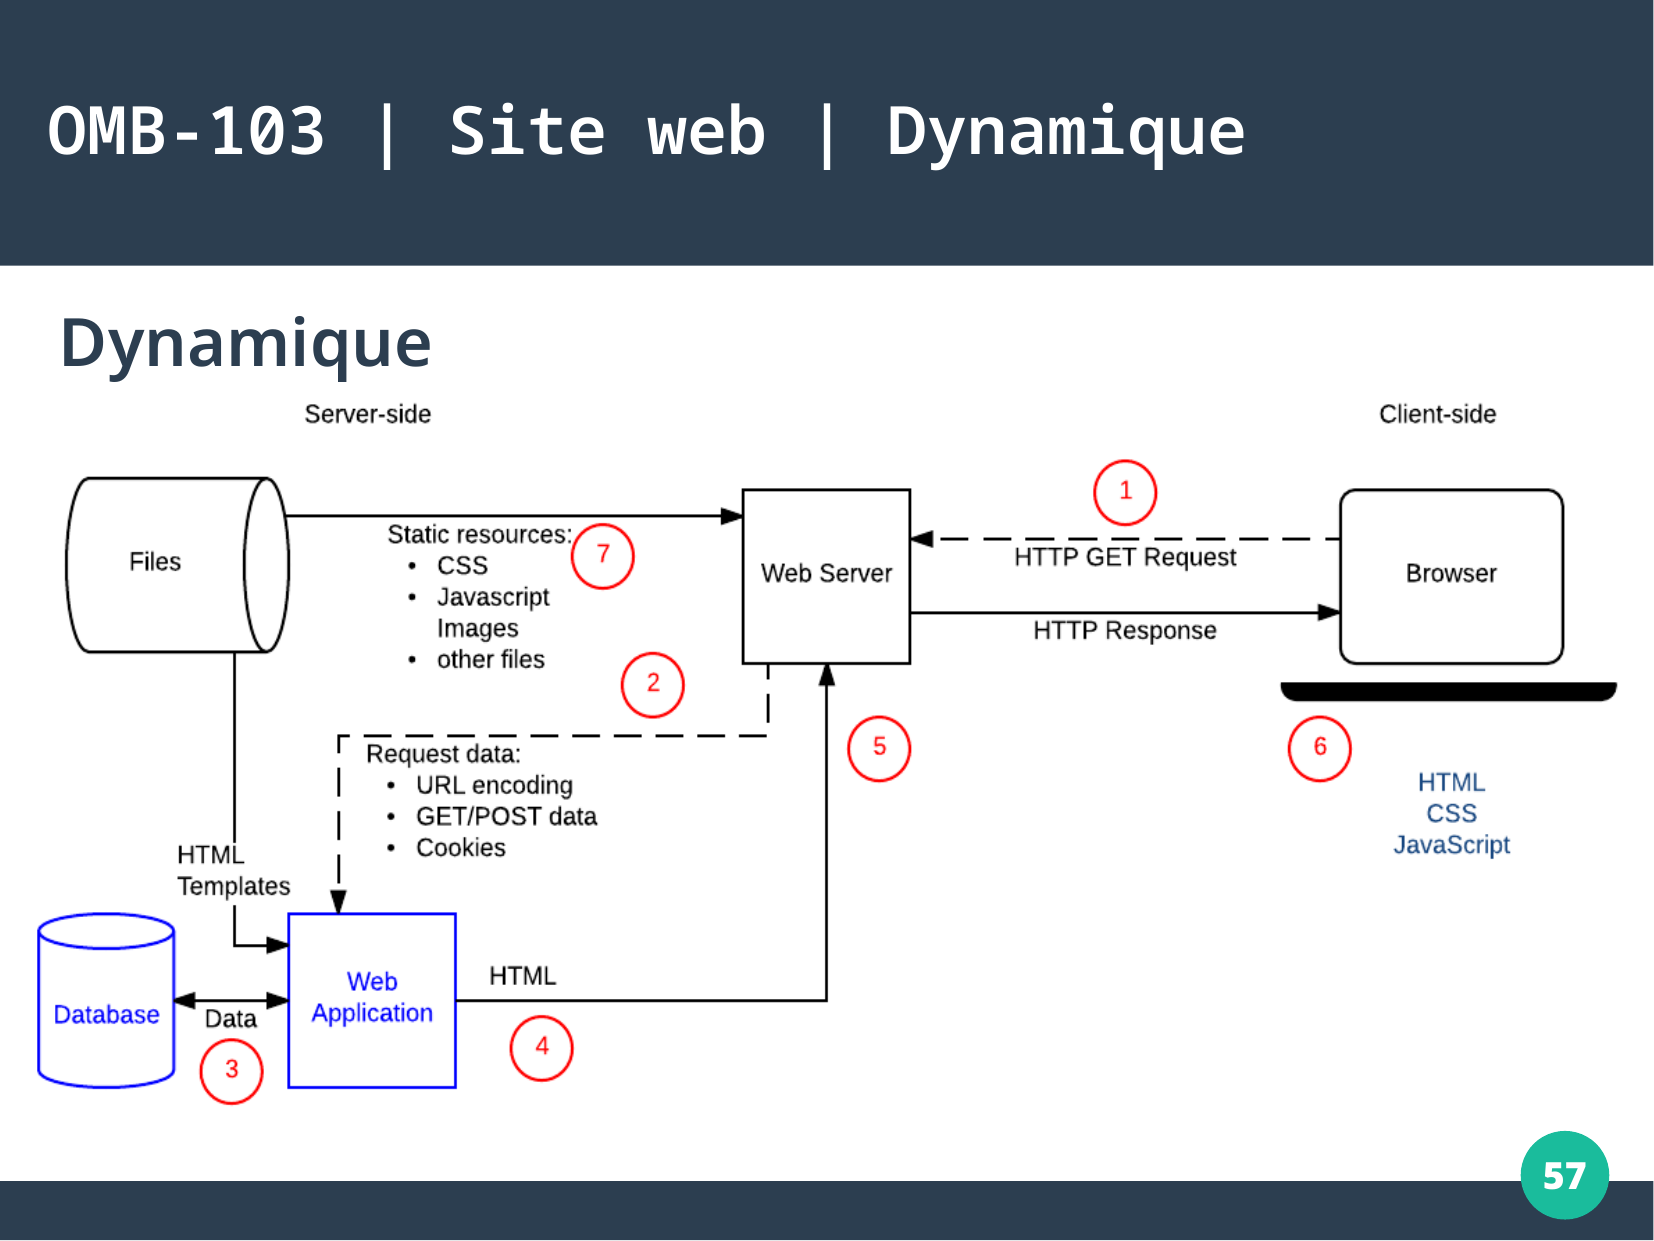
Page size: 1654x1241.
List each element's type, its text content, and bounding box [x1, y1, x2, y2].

list Dynamique [59, 295, 1595, 396]
title OMB-103 | Site web | Dynamique [47, 50, 1583, 208]
picture [11, 396, 1641, 1121]
